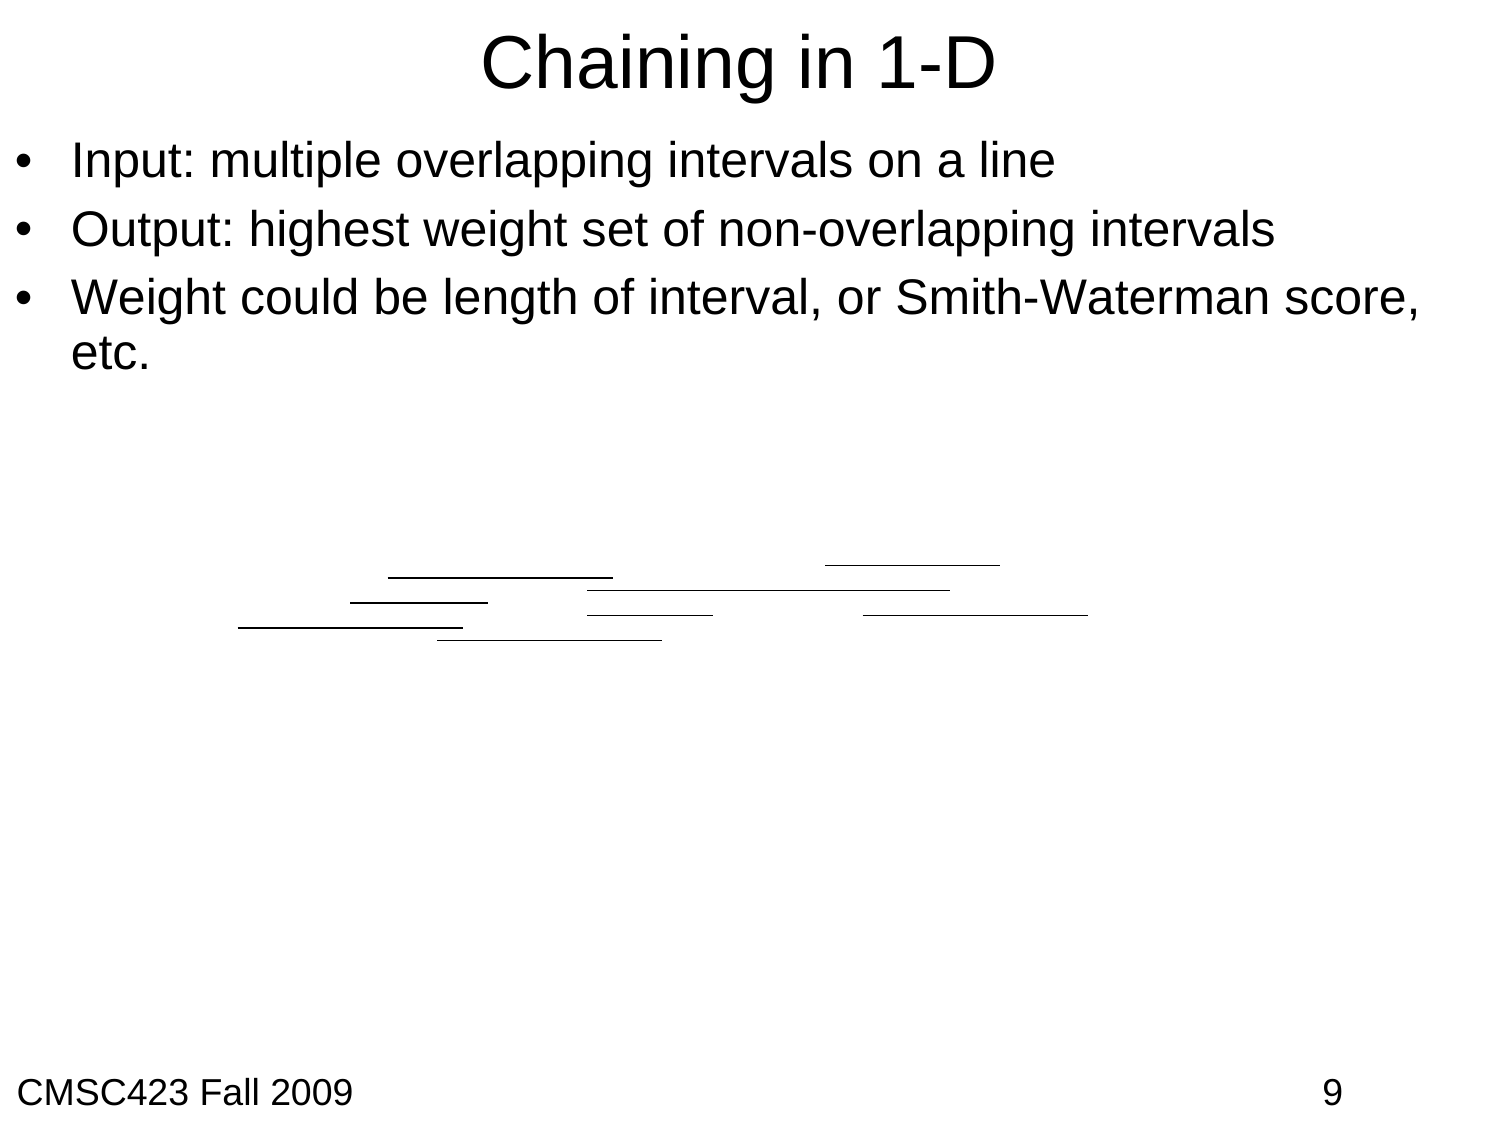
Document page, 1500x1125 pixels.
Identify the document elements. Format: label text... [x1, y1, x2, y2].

list Input: multiple overlapping intervals on a line Output: highest weight set of non-overlapping intervals Weight could be length of interval, or Smith-Waterman score, etc. [0, 124, 1500, 1125]
title Chaining in 1-D [0, 12, 1500, 113]
